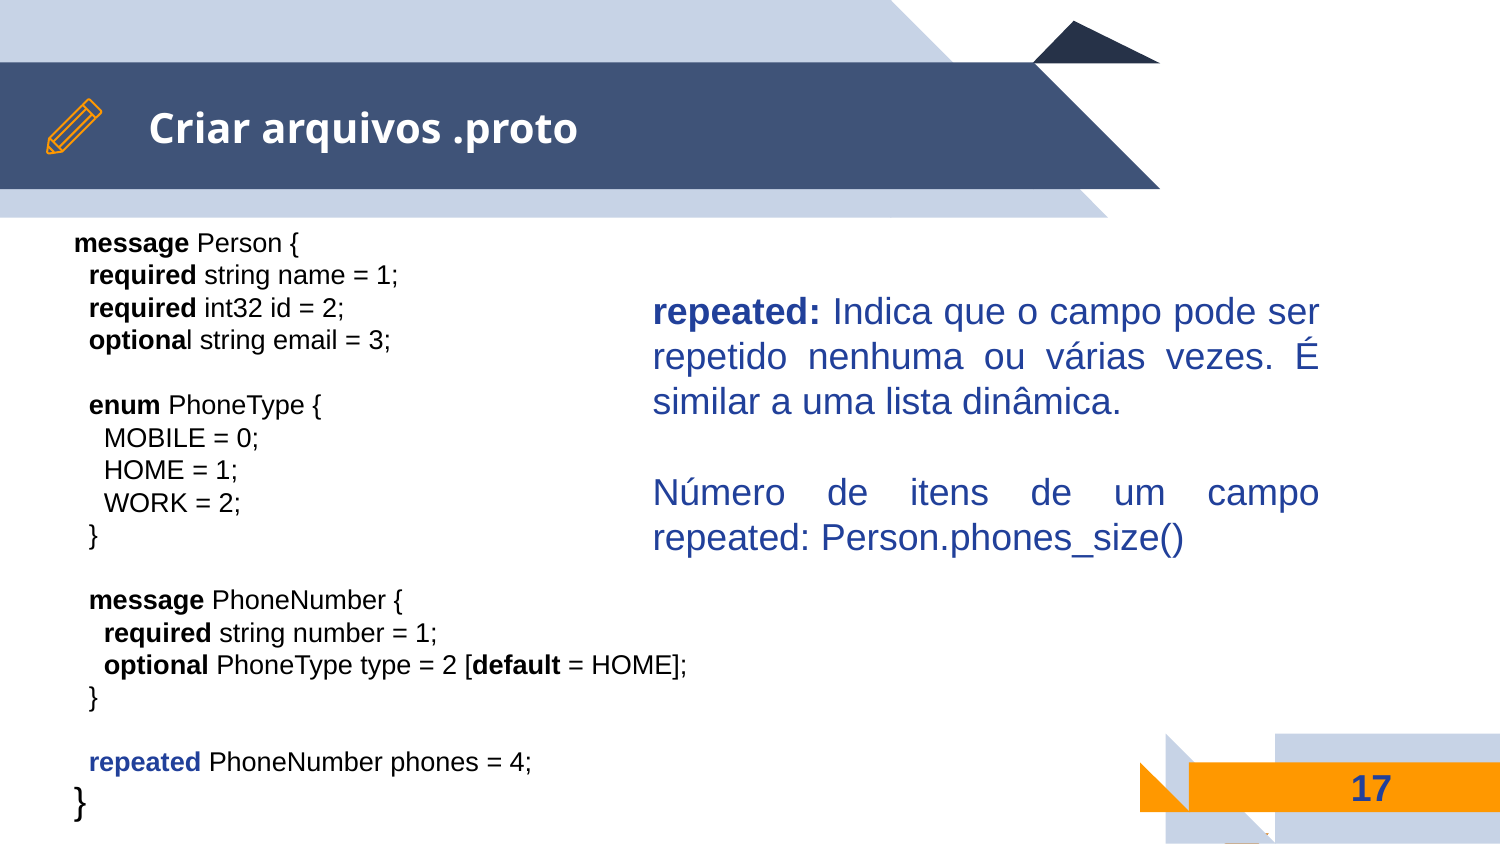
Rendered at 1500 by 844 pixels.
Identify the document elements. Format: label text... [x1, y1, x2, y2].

text_box repeated: Indica que o campo pode ser repetido nenhuma ou várias vezes. É similar a uma lista dinâmica. [637, 279, 1335, 419]
text_box Número de itens de um campo repeated: Person.phones_size() [637, 460, 1335, 600]
text_box 17 [1249, 760, 1494, 813]
text_box message Person { required string name = 1; required int32 id = 2; optional string email = 3; enum PhoneType { MOBILE = 0; HOME = 1; WORK = 2; } message PhoneNumber { required string number = 1; optional PhoneType type = 2 [default = HOME]; } repeated PhoneNumber phones = 4; } [58, 217, 1181, 781]
text_box Criar arquivos .proto [133, 64, 1035, 190]
